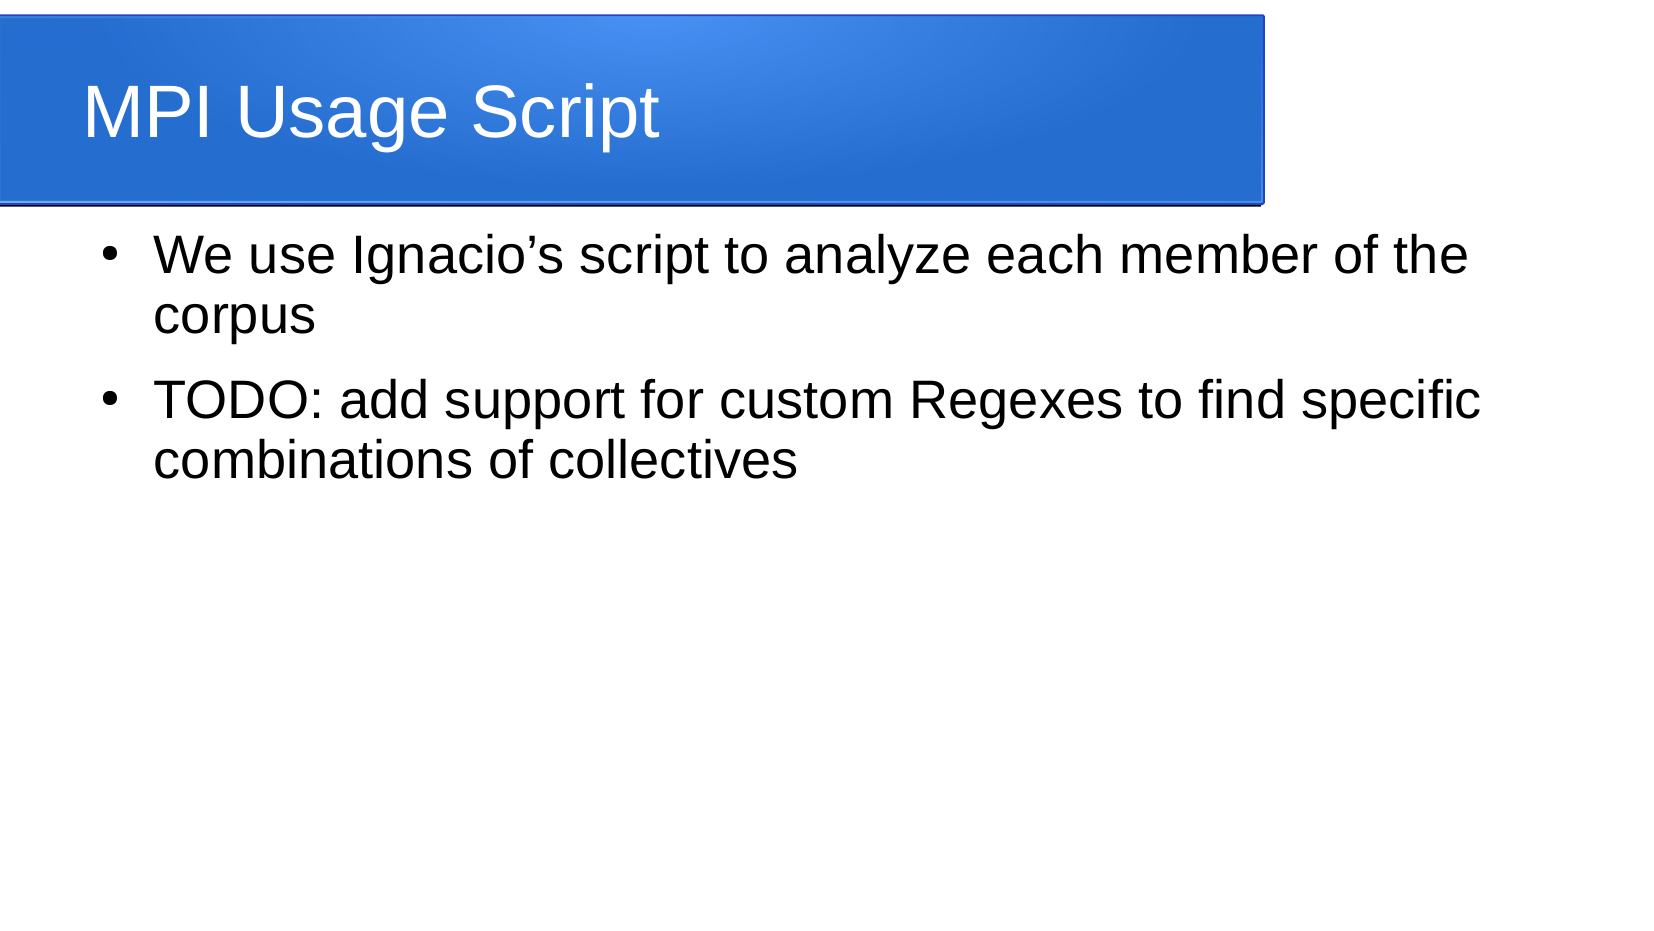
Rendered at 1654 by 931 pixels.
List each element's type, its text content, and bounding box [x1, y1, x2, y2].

list We use Ignacio’s script to analyze each member of the corpus TODO: add support for custom Regexes to find specific combinations of collectives [82, 224, 1571, 764]
title MPI Usage Script [82, 35, 1235, 189]
